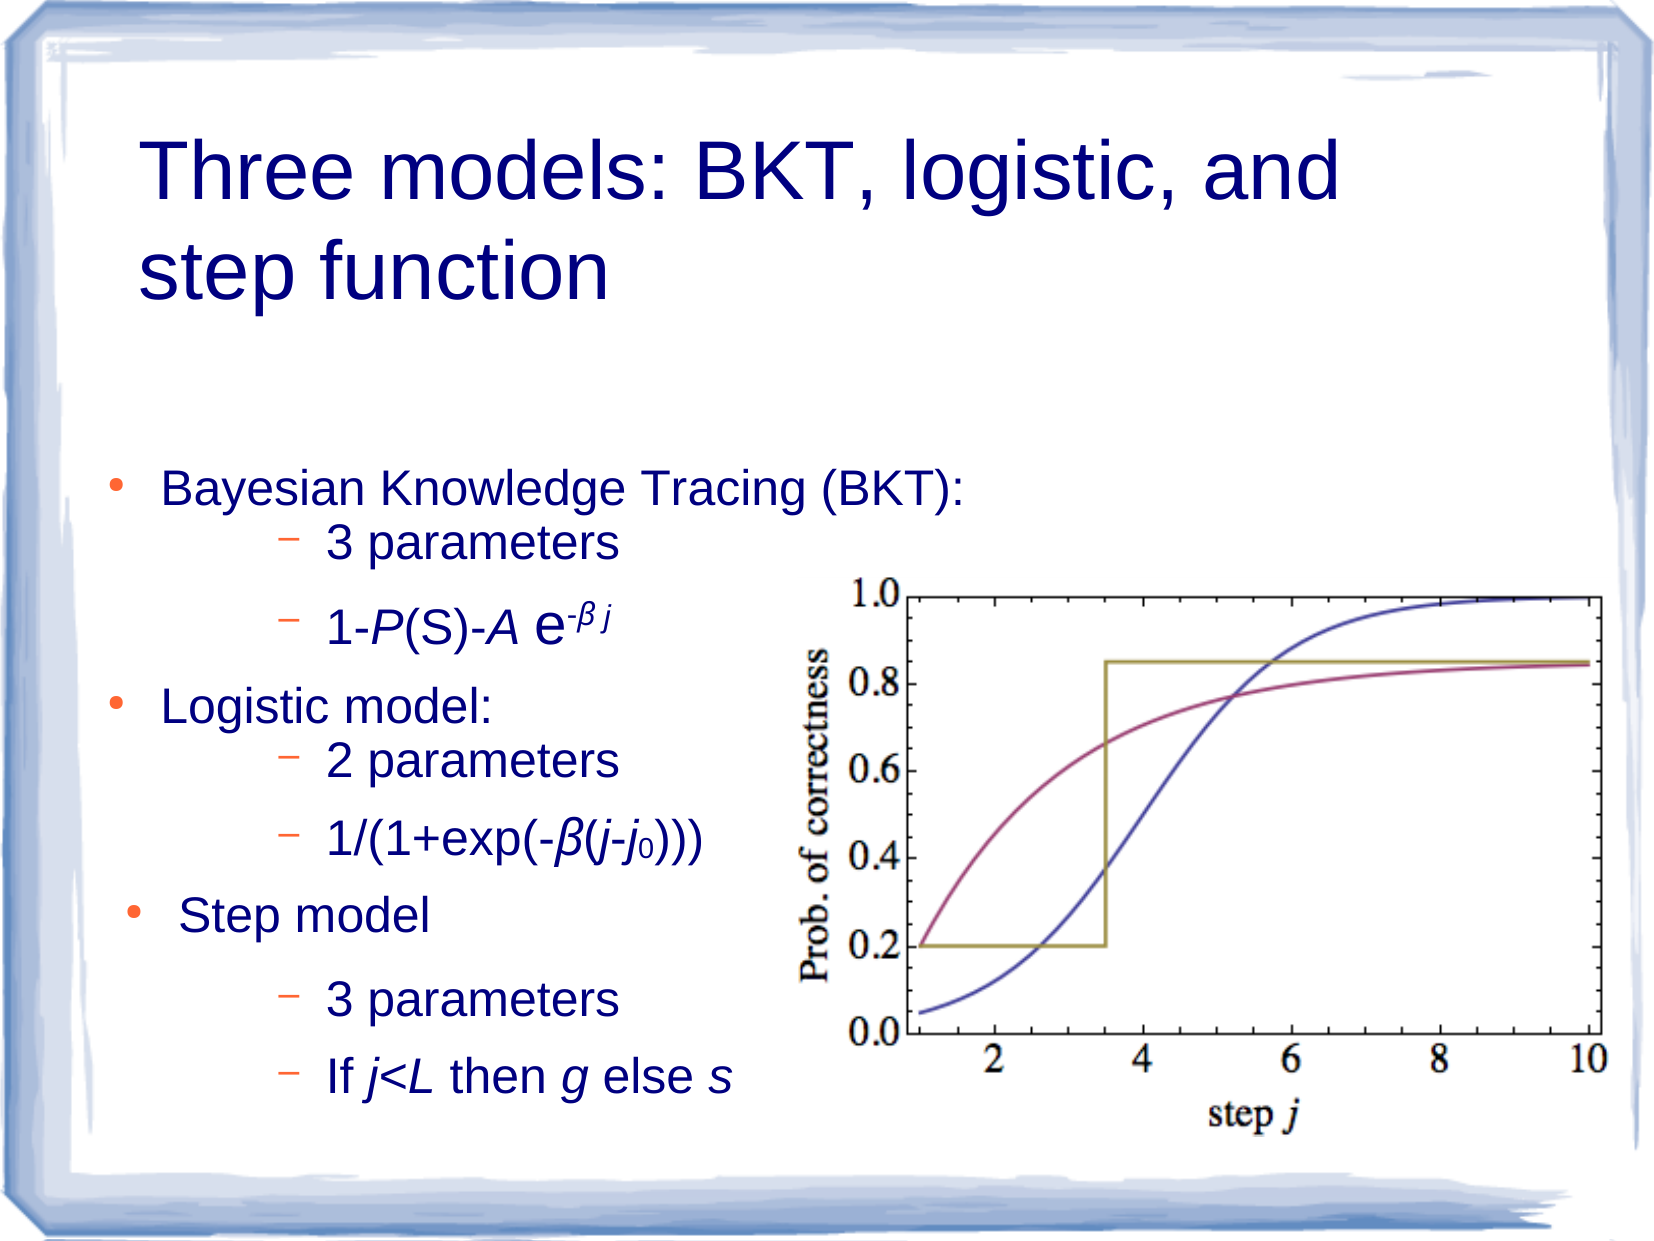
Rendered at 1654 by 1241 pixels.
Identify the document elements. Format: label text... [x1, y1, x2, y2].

list Bayesian Knowledge Tracing (BKT): 3 parameters 1-P(S)-A e-β j Logistic model: 2 parameters 1/(1+exp(-β(j-j0))) Step model 3 parameters If j<L then g else s [74, 454, 1163, 1128]
picture [0, 0, 1654, 1241]
title Three models: BKT, logistic, and step function [124, 108, 1530, 324]
